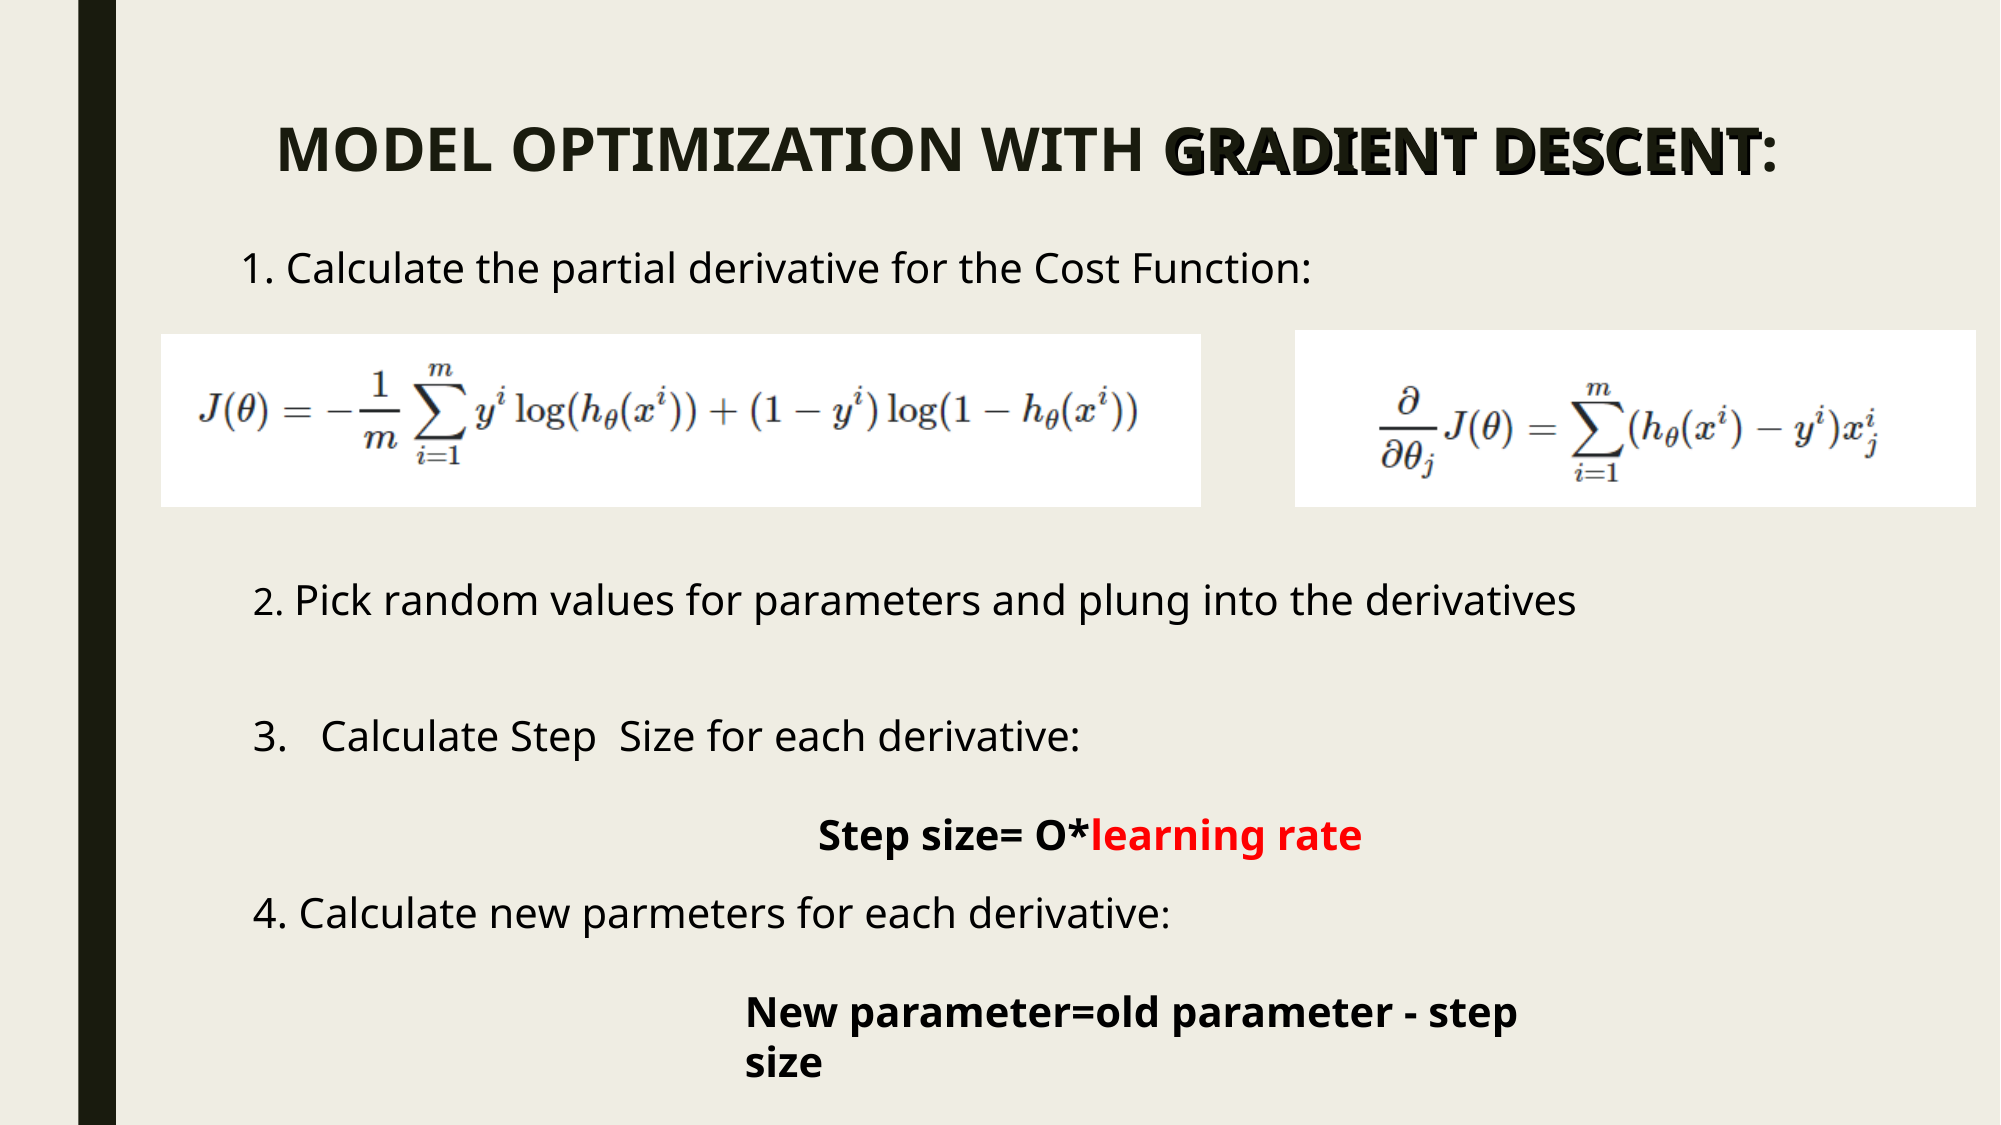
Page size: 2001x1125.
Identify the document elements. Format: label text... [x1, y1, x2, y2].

text_box 2. Pick random values for parameters and plung into the derivatives [237, 566, 1778, 633]
text_box Step size= O*learning rate [803, 801, 1574, 867]
text_box 1. Calculate the partial derivative for the Cost Function: [225, 233, 1461, 300]
picture [161, 334, 1201, 507]
title MODEL OPTIMIZATION WITH GRADIENT DESCENT: [225, 112, 1830, 247]
text_box New parameter=old parameter - step size [729, 978, 1587, 1044]
text_box 3. Calculate Step Size for each derivative: [237, 702, 1254, 769]
picture [1295, 330, 1976, 507]
text_box 4. Calculate new parmeters for each derivative: [237, 879, 1254, 946]
